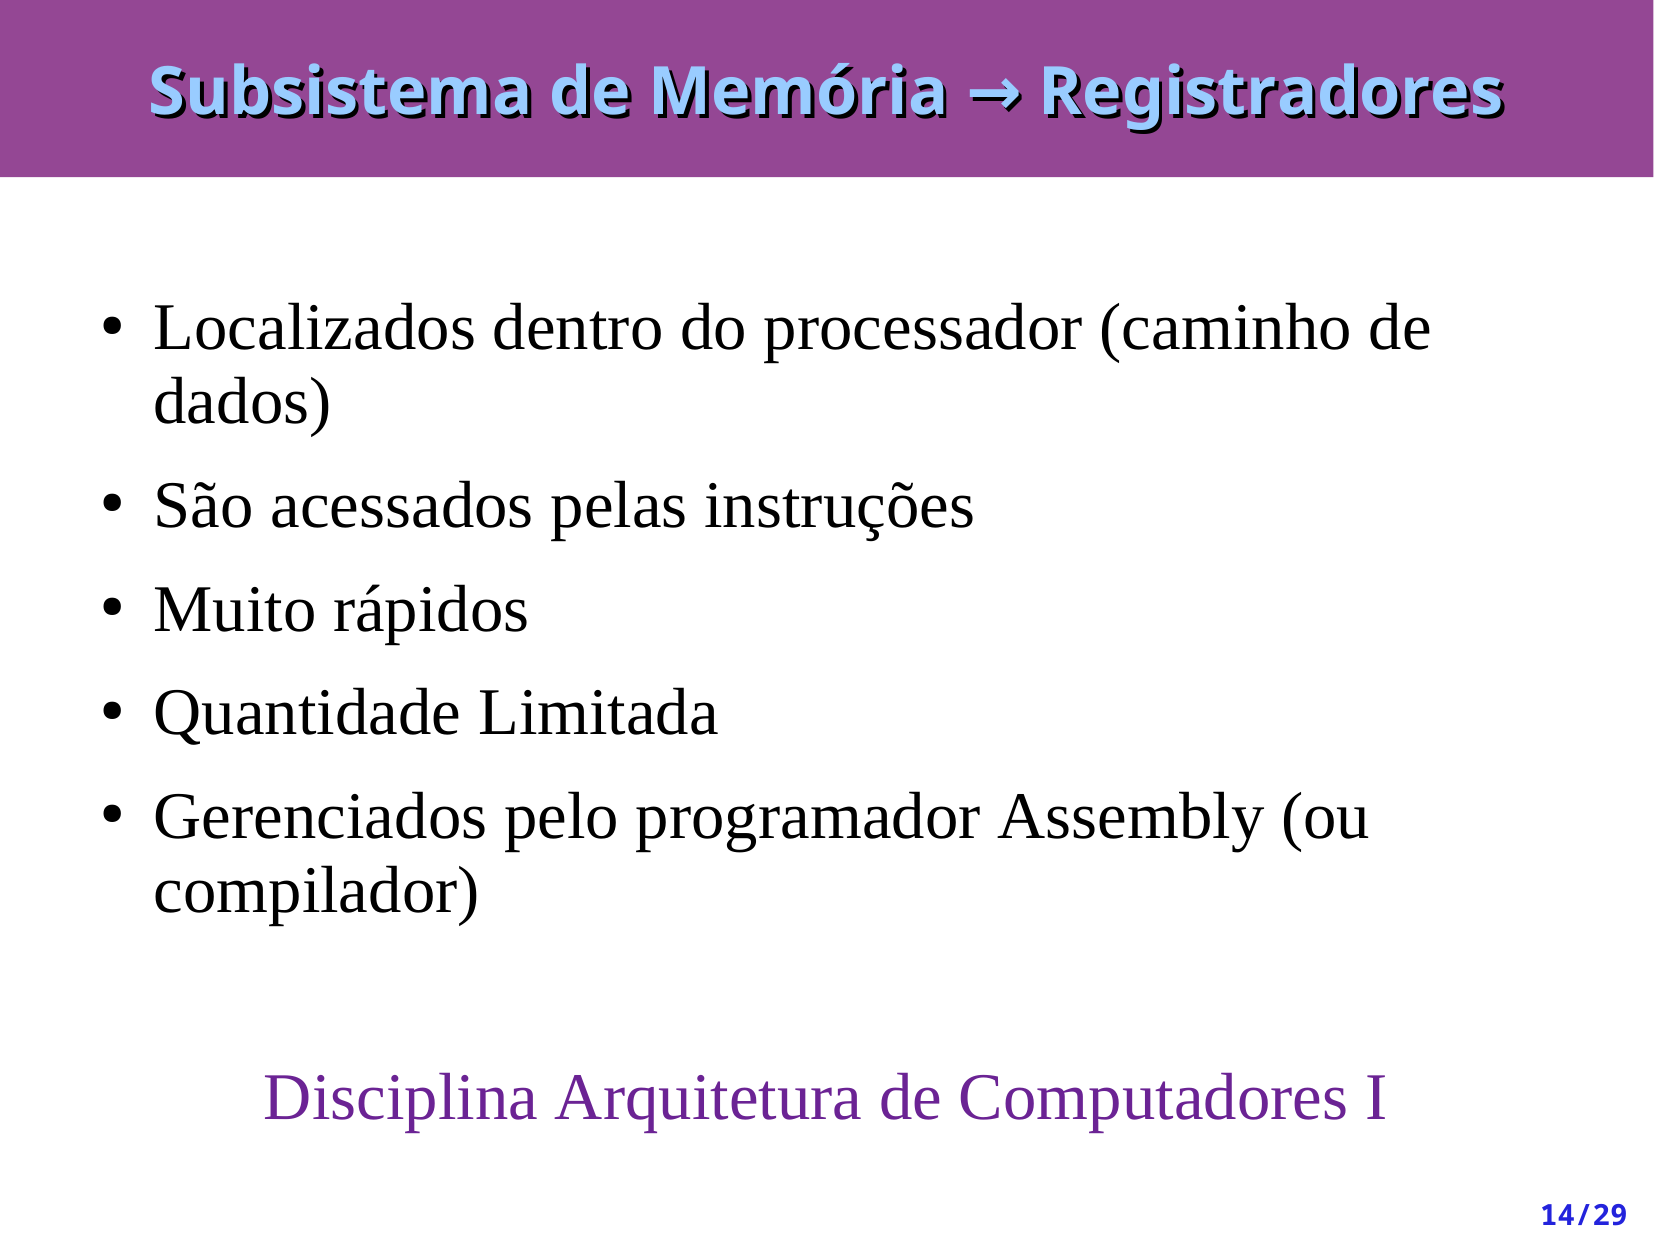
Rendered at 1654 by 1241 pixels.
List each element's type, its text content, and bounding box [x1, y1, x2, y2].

title Subsistema de Memória → Registradores [0, 0, 1654, 178]
list Localizados dentro do processador (caminho de dados) São acessados pelas instruções Muito rápidos Quantidade Limitada Gerenciados pelo programador Assembly (ou compilador) Disciplina Arquitetura de Computadores I [82, 290, 1571, 1134]
